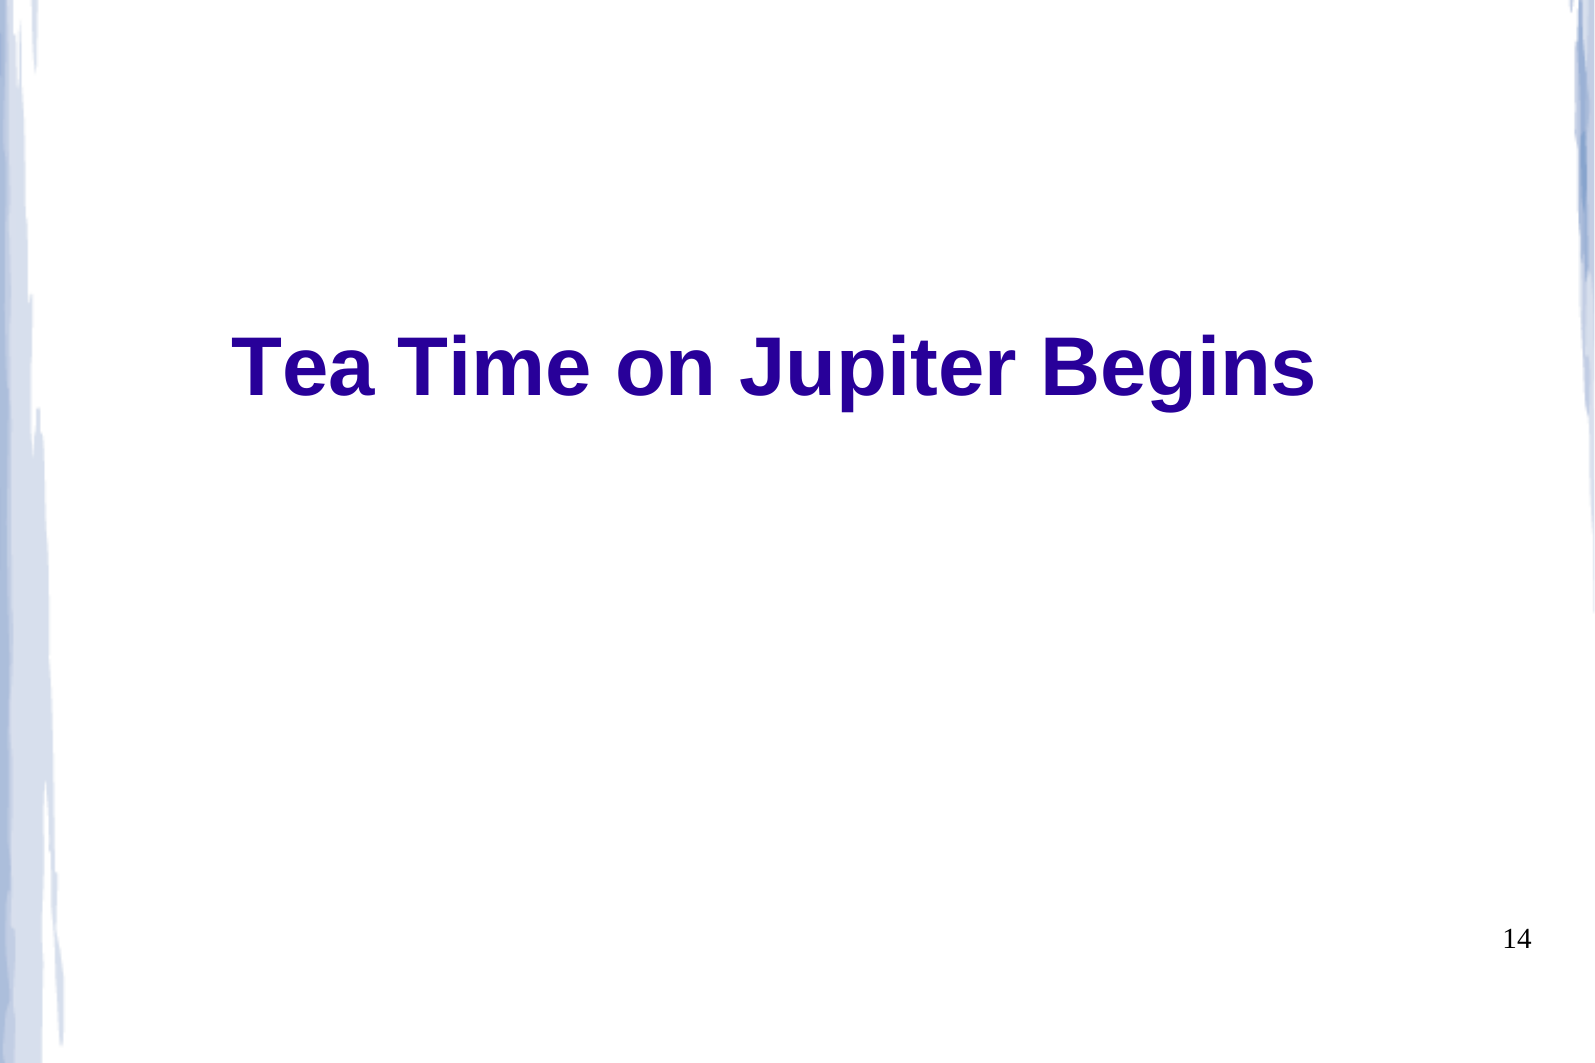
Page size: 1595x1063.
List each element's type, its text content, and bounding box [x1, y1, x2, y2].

picture [0, 0, 1595, 1063]
title Tea Time on Jupiter Begins [79, 42, 1471, 691]
